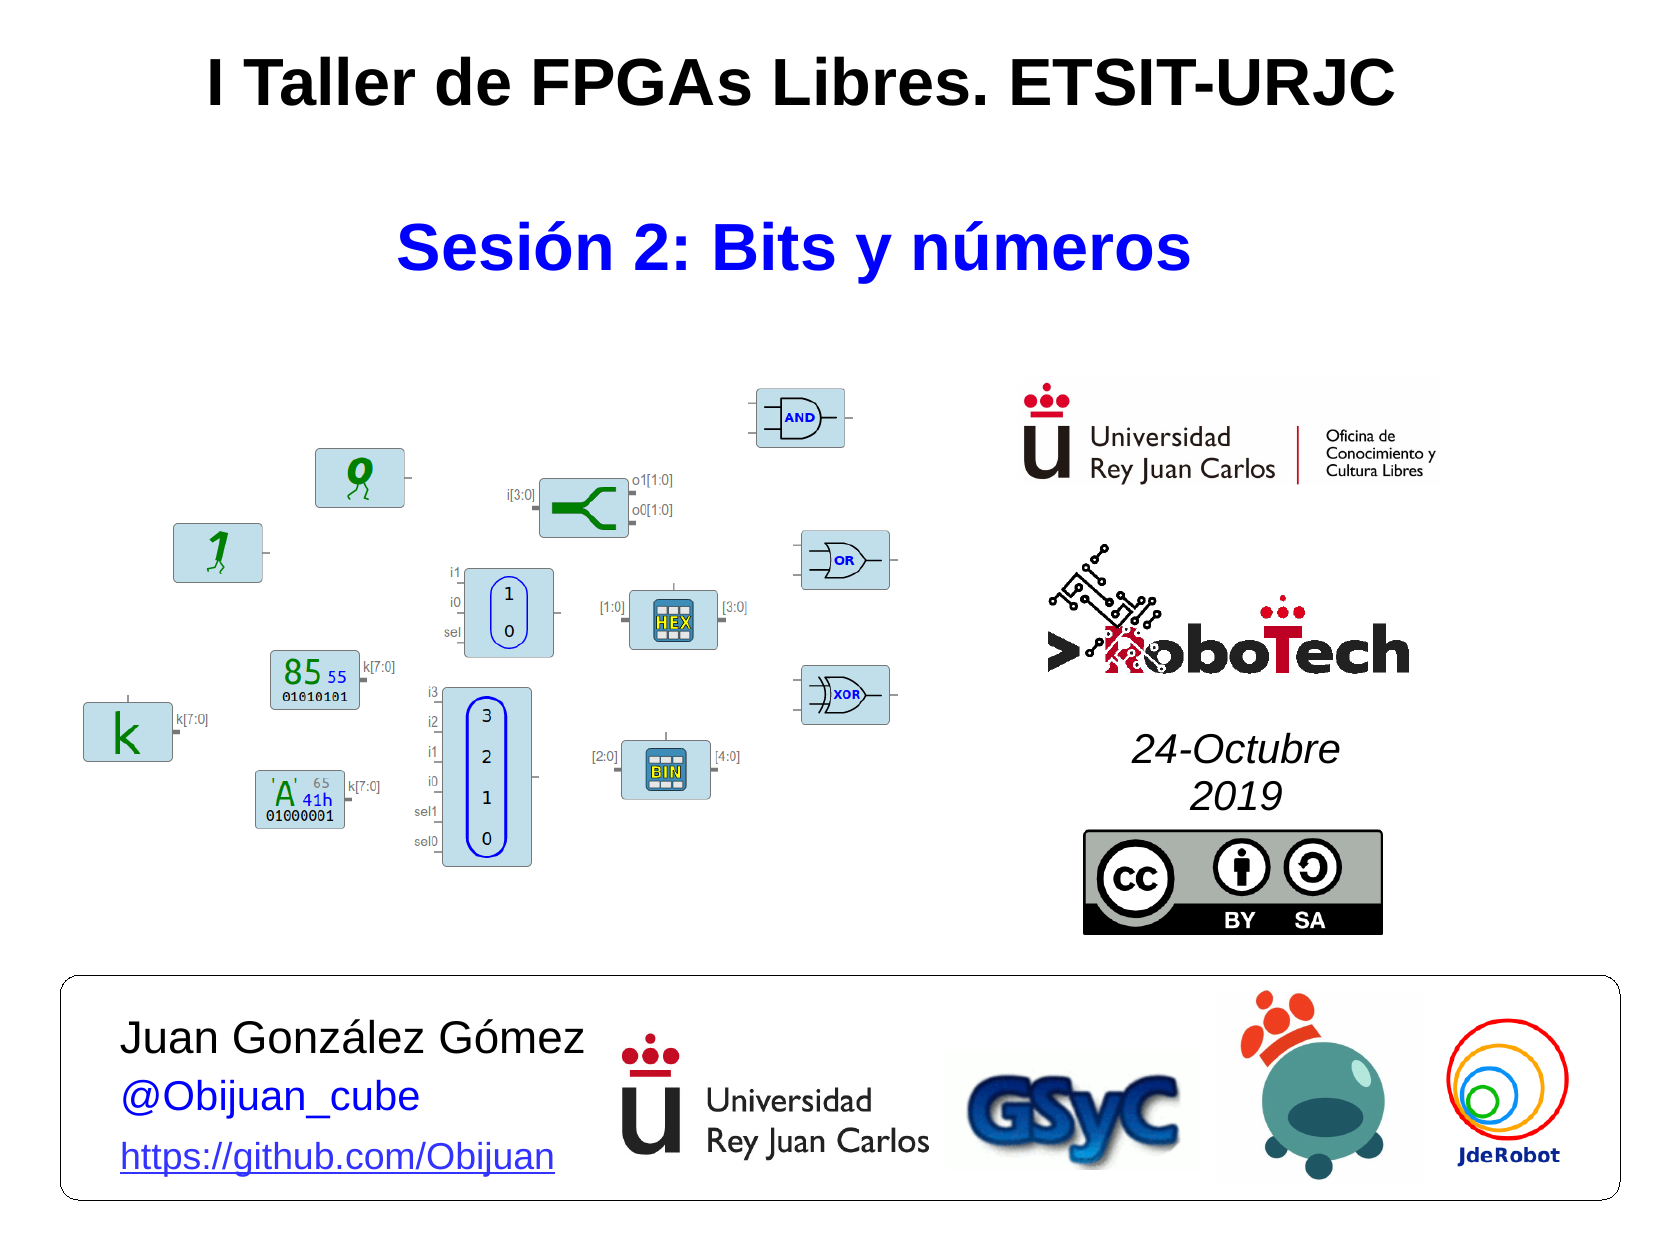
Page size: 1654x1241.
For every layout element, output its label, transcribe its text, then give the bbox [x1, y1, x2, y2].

title Sesión 2: Bits y números [270, 195, 1321, 301]
picture [63, 374, 916, 886]
picture [1018, 378, 1441, 485]
text_box @Obijuan_cube [105, 1065, 466, 1141]
text_box [60, 975, 1621, 1201]
text_box https://github.com/Obijuan [105, 1128, 571, 1186]
picture [1044, 536, 1413, 680]
text_box 24-Octubre 2019 [1111, 726, 1362, 818]
picture [601, 1020, 1200, 1171]
text_box Juan González Gómez [105, 1005, 616, 1096]
picture [1215, 990, 1591, 1186]
picture [1083, 818, 1383, 946]
title I Taller de FPGAs Libres. ETSIT-URJC [150, 30, 1456, 136]
